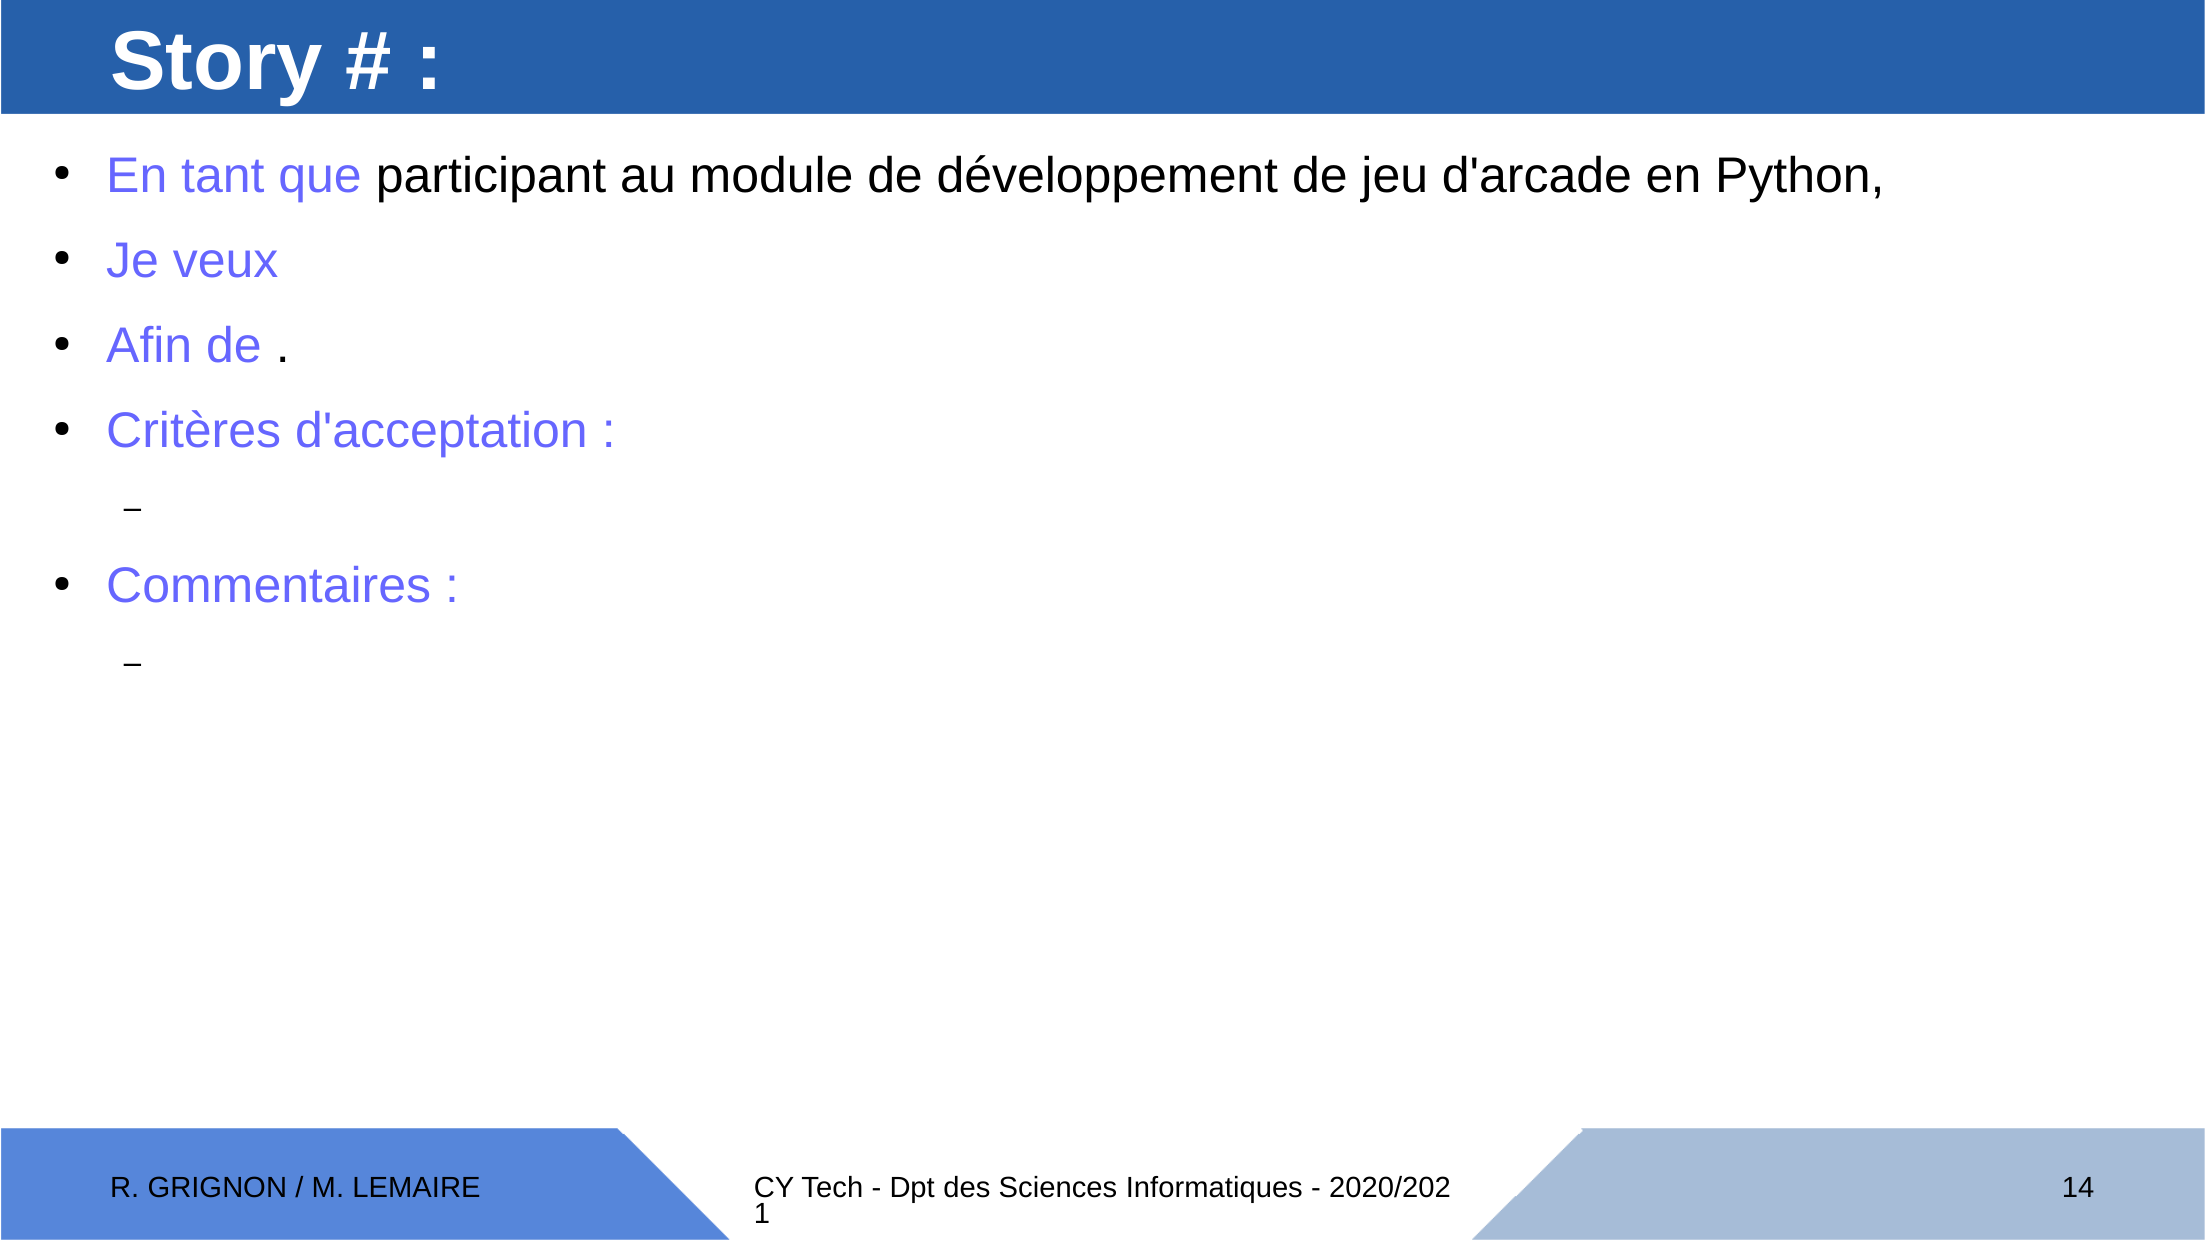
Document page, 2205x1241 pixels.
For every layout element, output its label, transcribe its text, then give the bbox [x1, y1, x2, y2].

title Story # : [110, 49, 2095, 217]
list En tant que participant au module de développement de jeu d'arcade en Python, Je veux Afin de . Critères d'acceptation : Commentaires : [35, 217, 2186, 1087]
picture [0, 0, 2205, 1241]
